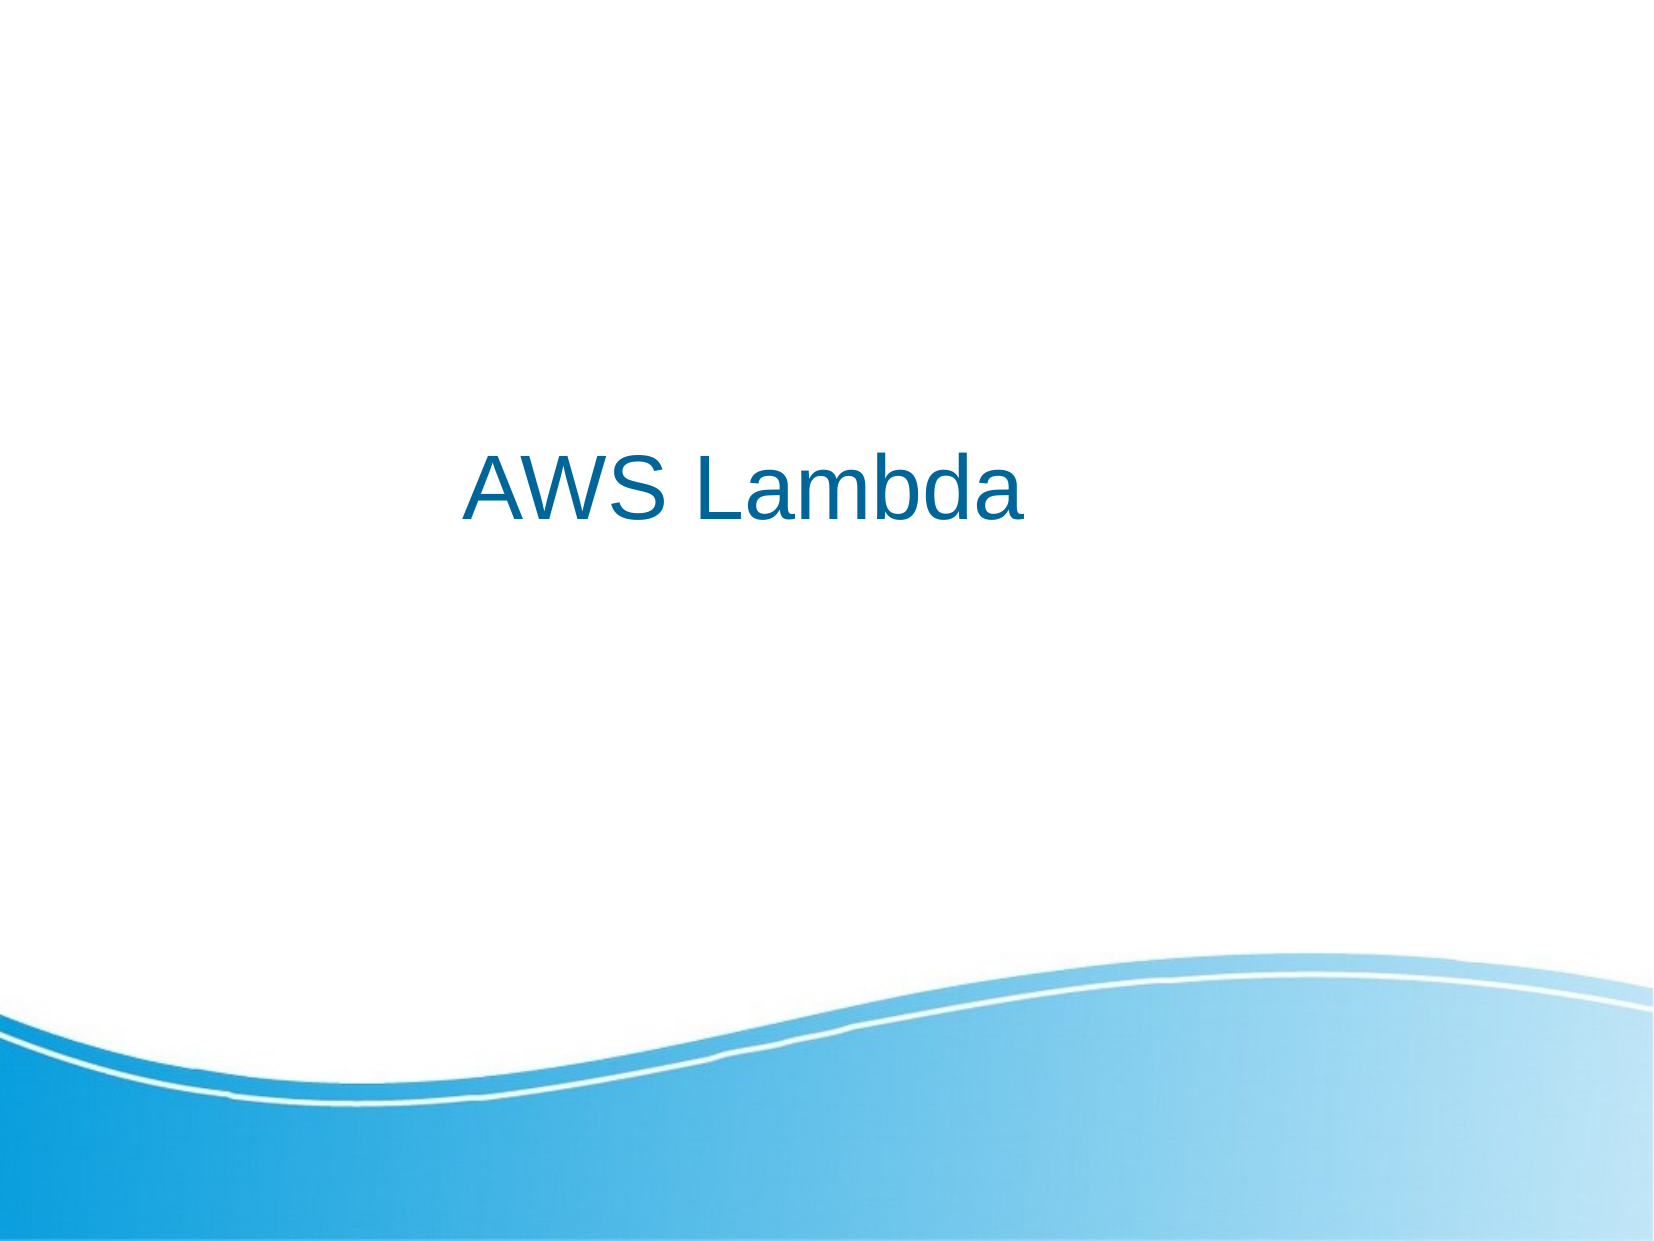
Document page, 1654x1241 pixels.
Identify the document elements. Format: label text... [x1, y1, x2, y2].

picture [0, 952, 1654, 1241]
title AWS Lambda [0, 384, 1489, 592]
